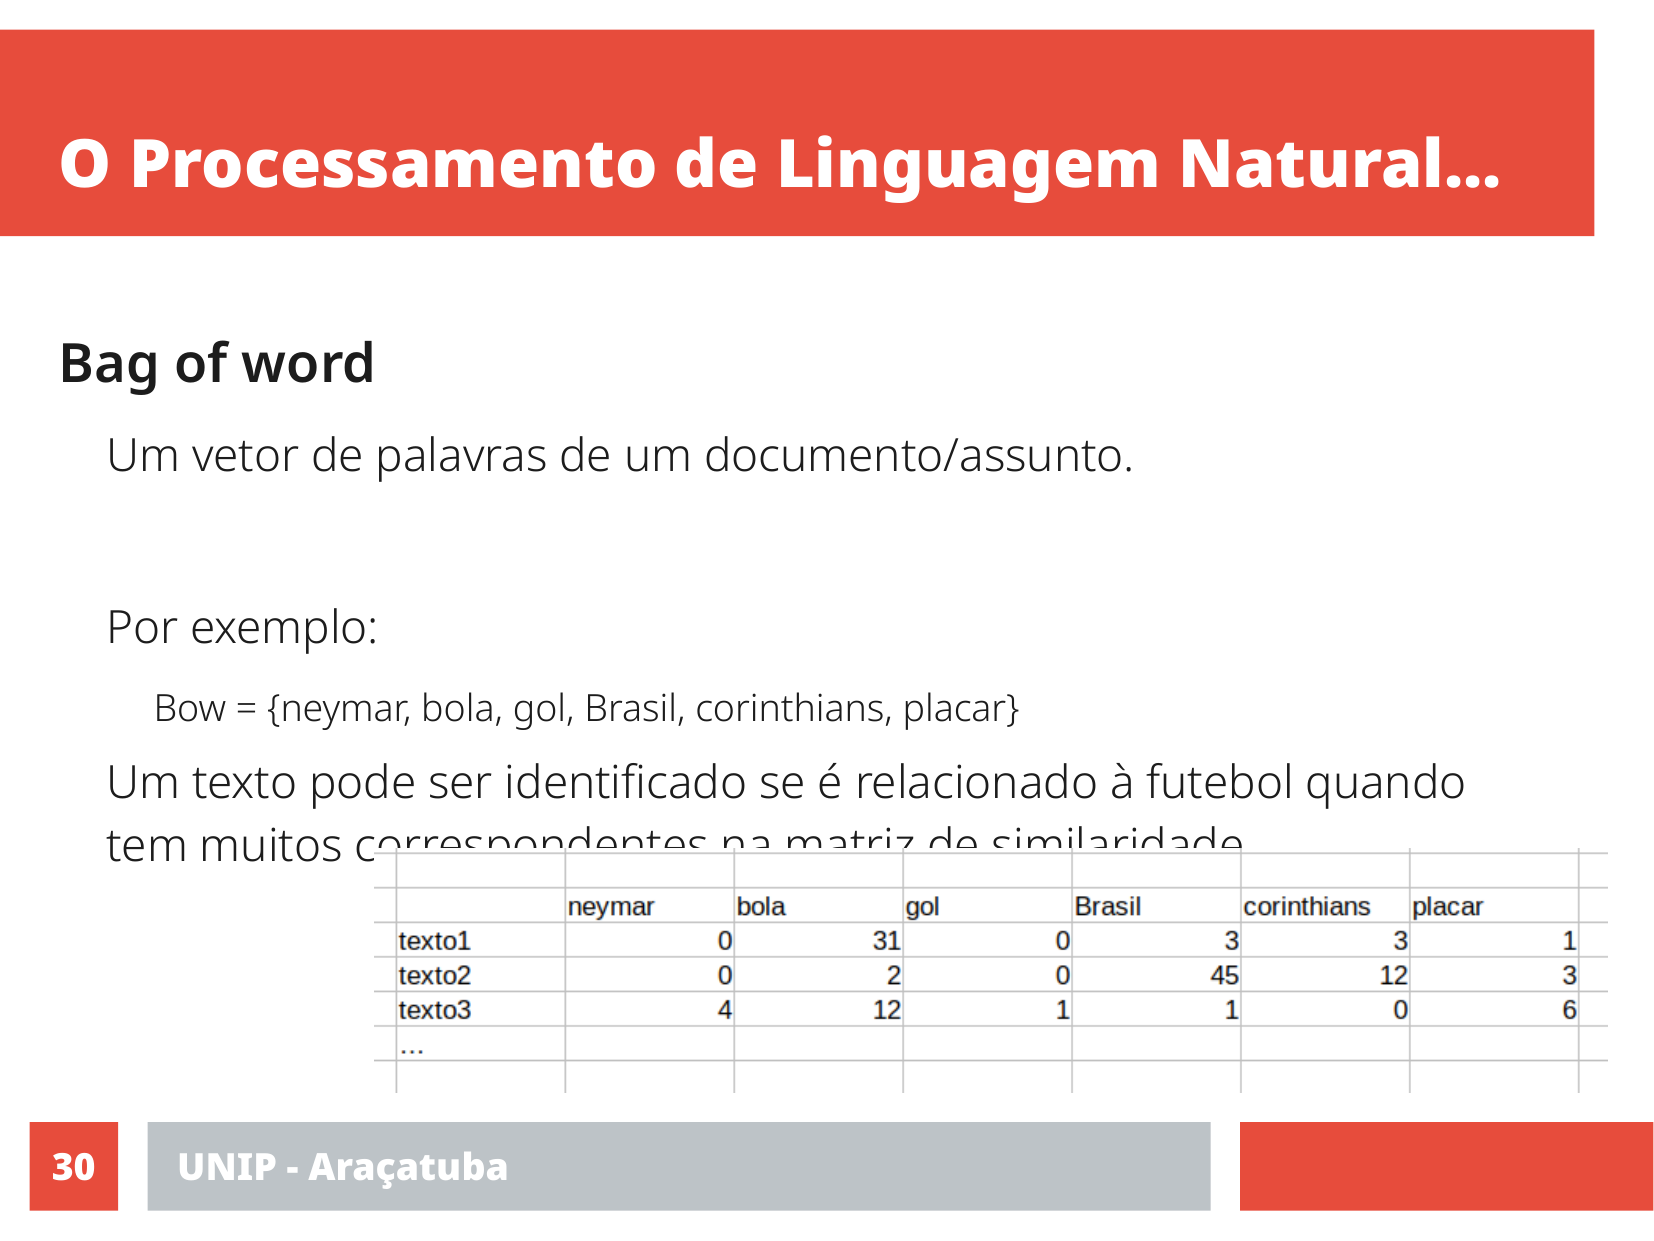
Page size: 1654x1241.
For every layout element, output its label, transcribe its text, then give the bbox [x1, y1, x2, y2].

title O Processamento de Linguagem Natural... [59, 59, 1595, 207]
list Bag of word Um vetor de palavras de um documento/assunto. Por exemplo: Bow = {neymar, bola, gol, Brasil, corinthians, placar} Um texto pode ser identificado se é relacionado à futebol quando tem muitos correspondentes na matriz de similaridade [59, 324, 1565, 1093]
picture [374, 848, 1608, 1093]
